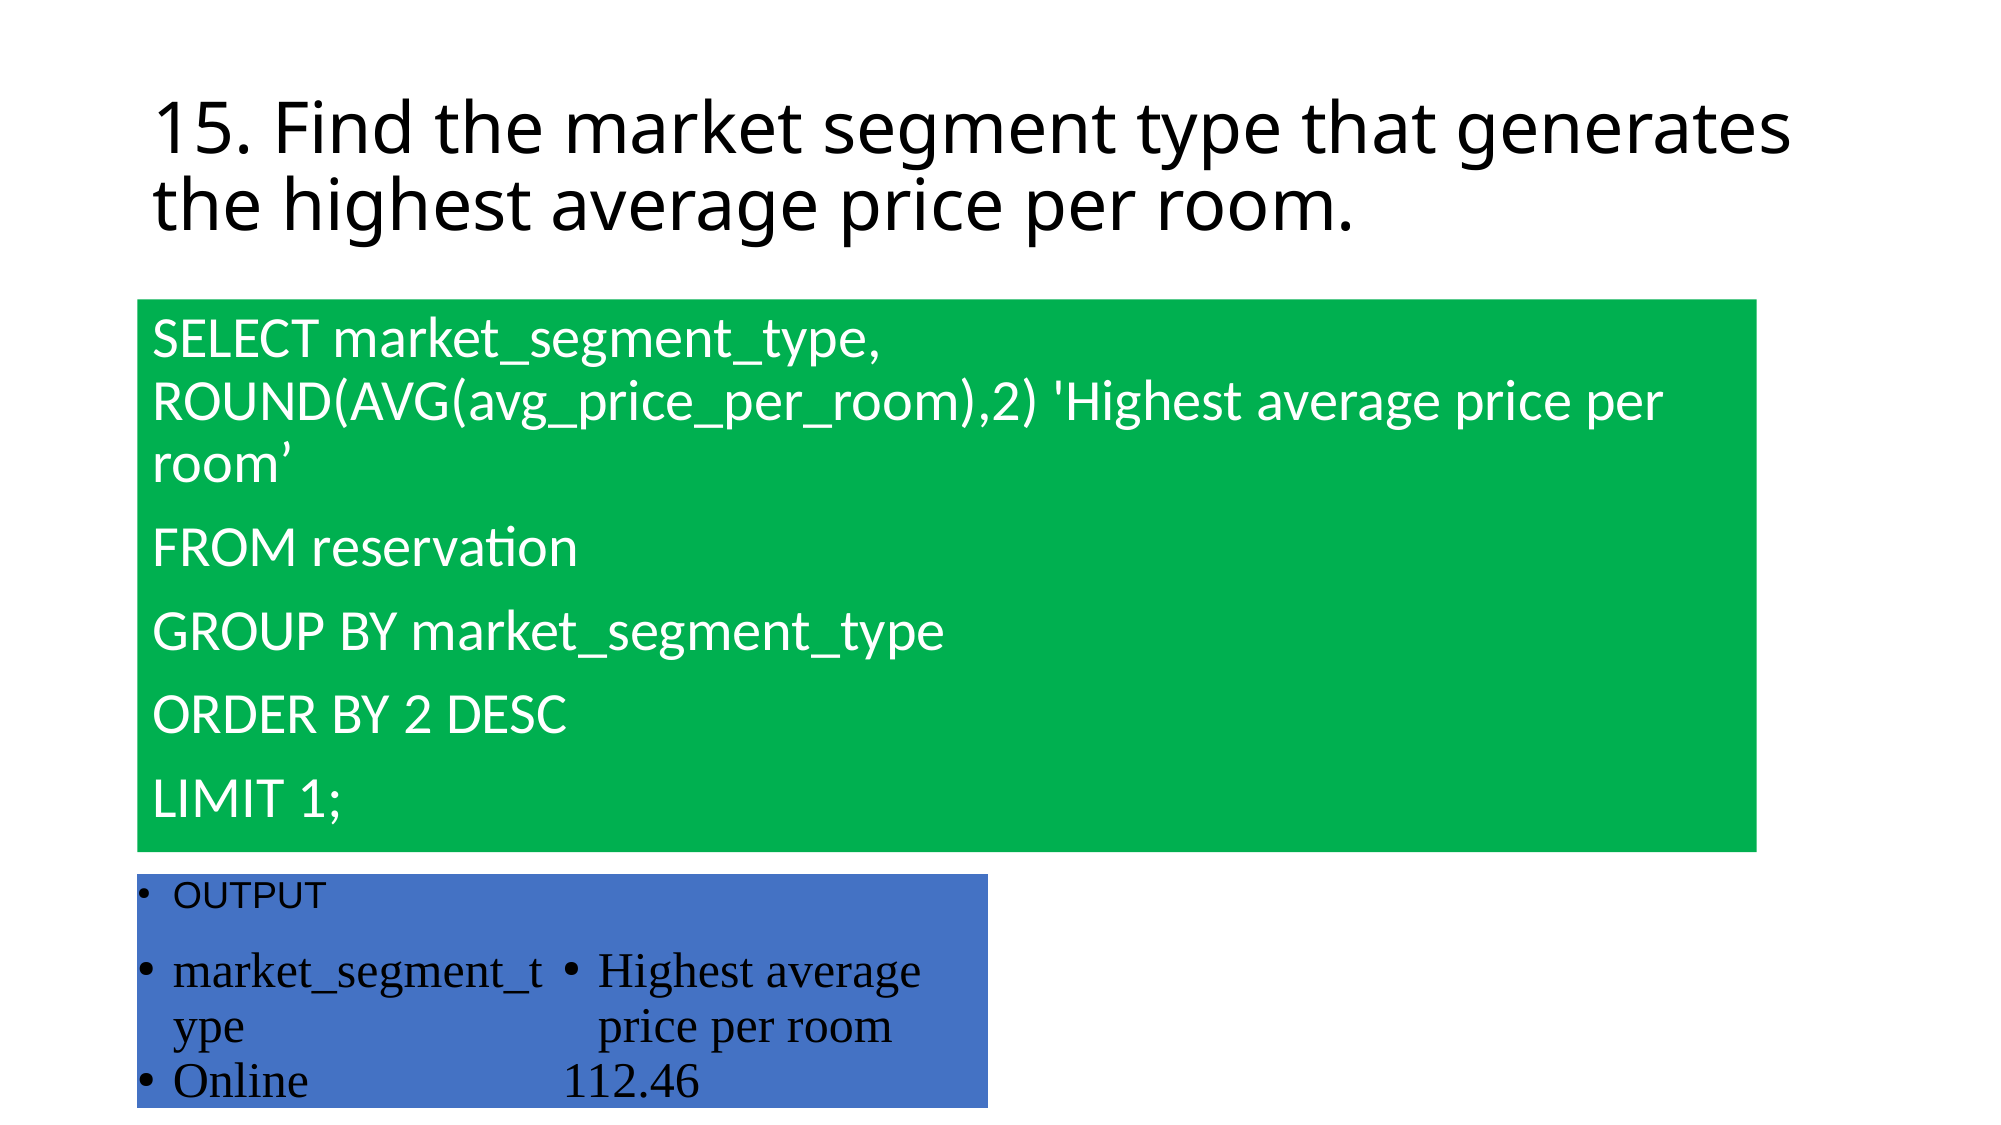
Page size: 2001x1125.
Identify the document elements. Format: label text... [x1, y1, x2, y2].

table_header [563, 874, 988, 943]
table_cell market_segment_type [137, 943, 563, 1053]
title 15. Find the market segment type that generates the highest average price per room. [137, 59, 1863, 278]
table_cell Online [137, 1053, 563, 1108]
table_header OUTPUT [137, 874, 563, 943]
list SELECT market_segment_type, ROUND(AVG(avg_price_per_room),2) 'Highest average price per room’ FROM reservation GROUP BY market_segment_type ORDER BY 2 DESC LIMIT 1; [137, 299, 1757, 853]
table_cell Highest average price per room [563, 943, 988, 1053]
table_cell 112.46 [563, 1053, 988, 1108]
